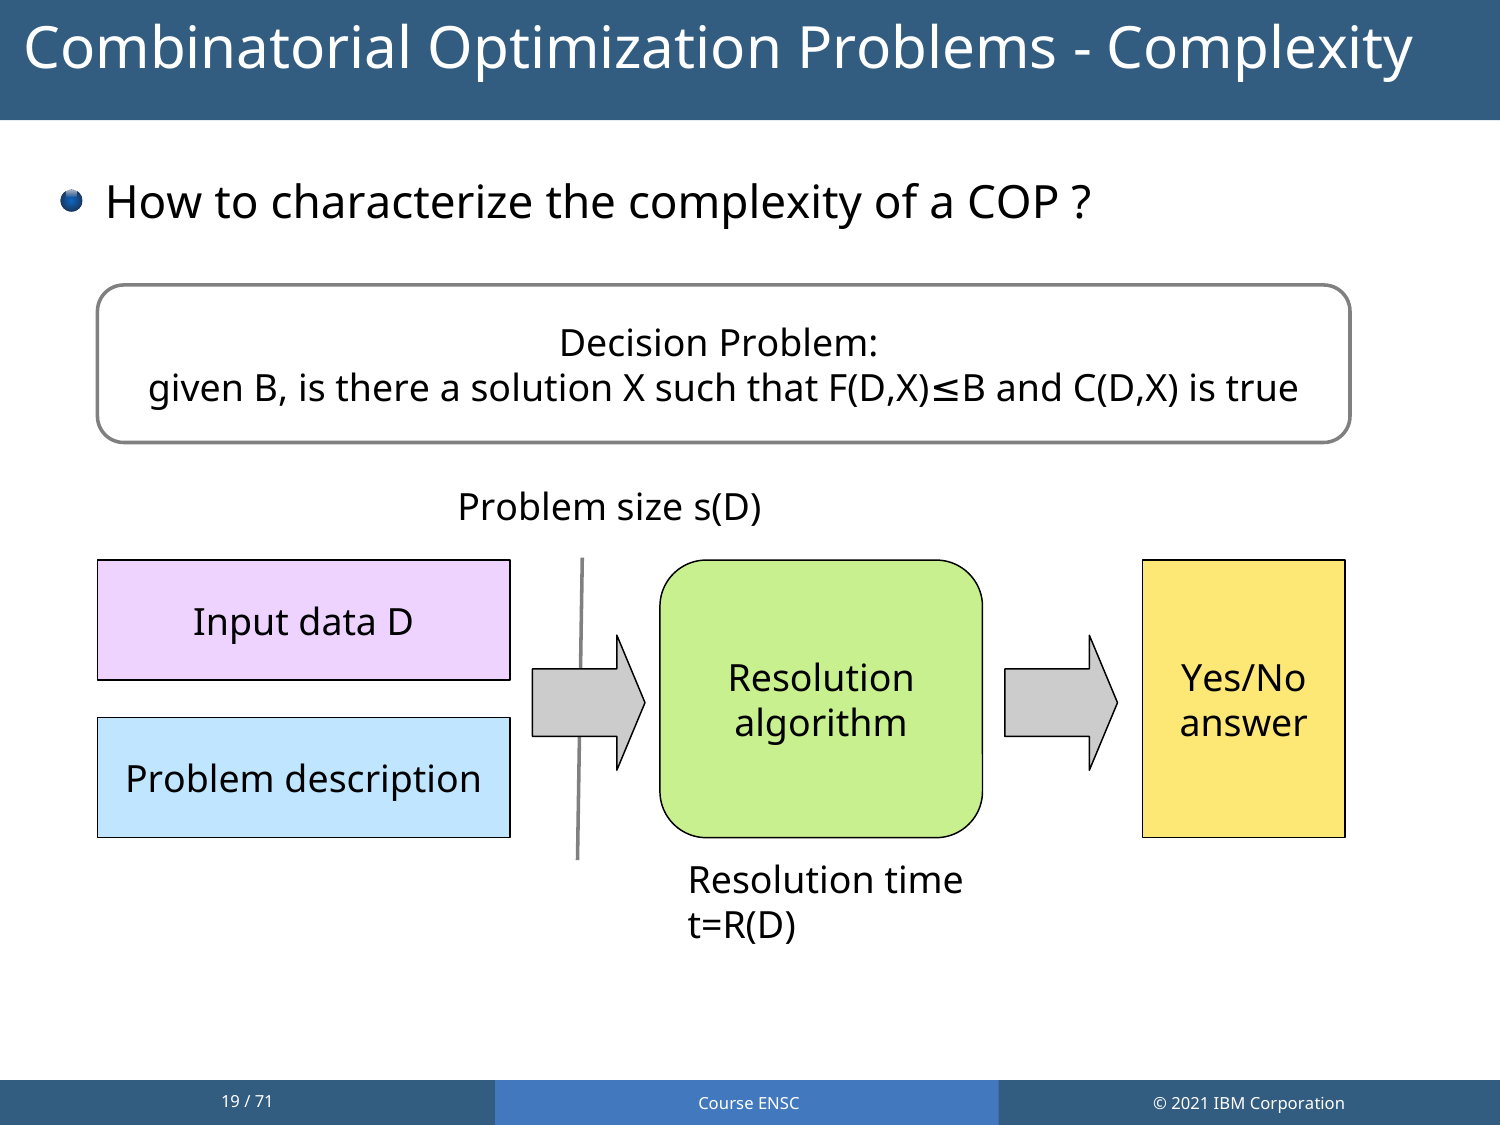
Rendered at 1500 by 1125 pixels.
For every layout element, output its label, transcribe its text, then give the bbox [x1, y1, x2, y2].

text_box [532, 635, 646, 771]
text_box Resolution algorithm [659, 560, 983, 838]
list How to characterize the complexity of a COP ? [45, 165, 1441, 278]
title Combinatorial Optimization Problems - Complexity [0, 0, 1500, 121]
text_box Problem description [97, 717, 510, 838]
text_box Input data D [97, 560, 510, 681]
text_box Decision Problem: given B, is there a solution X such that F(D,X)≤B and C(D,X) is true [97, 284, 1351, 443]
text_box [1004, 635, 1118, 771]
text_box Problem size s(D) [442, 476, 792, 536]
text_box Yes/No answer [1142, 560, 1346, 838]
text_box Resolution time t=R(D) [672, 848, 970, 954]
